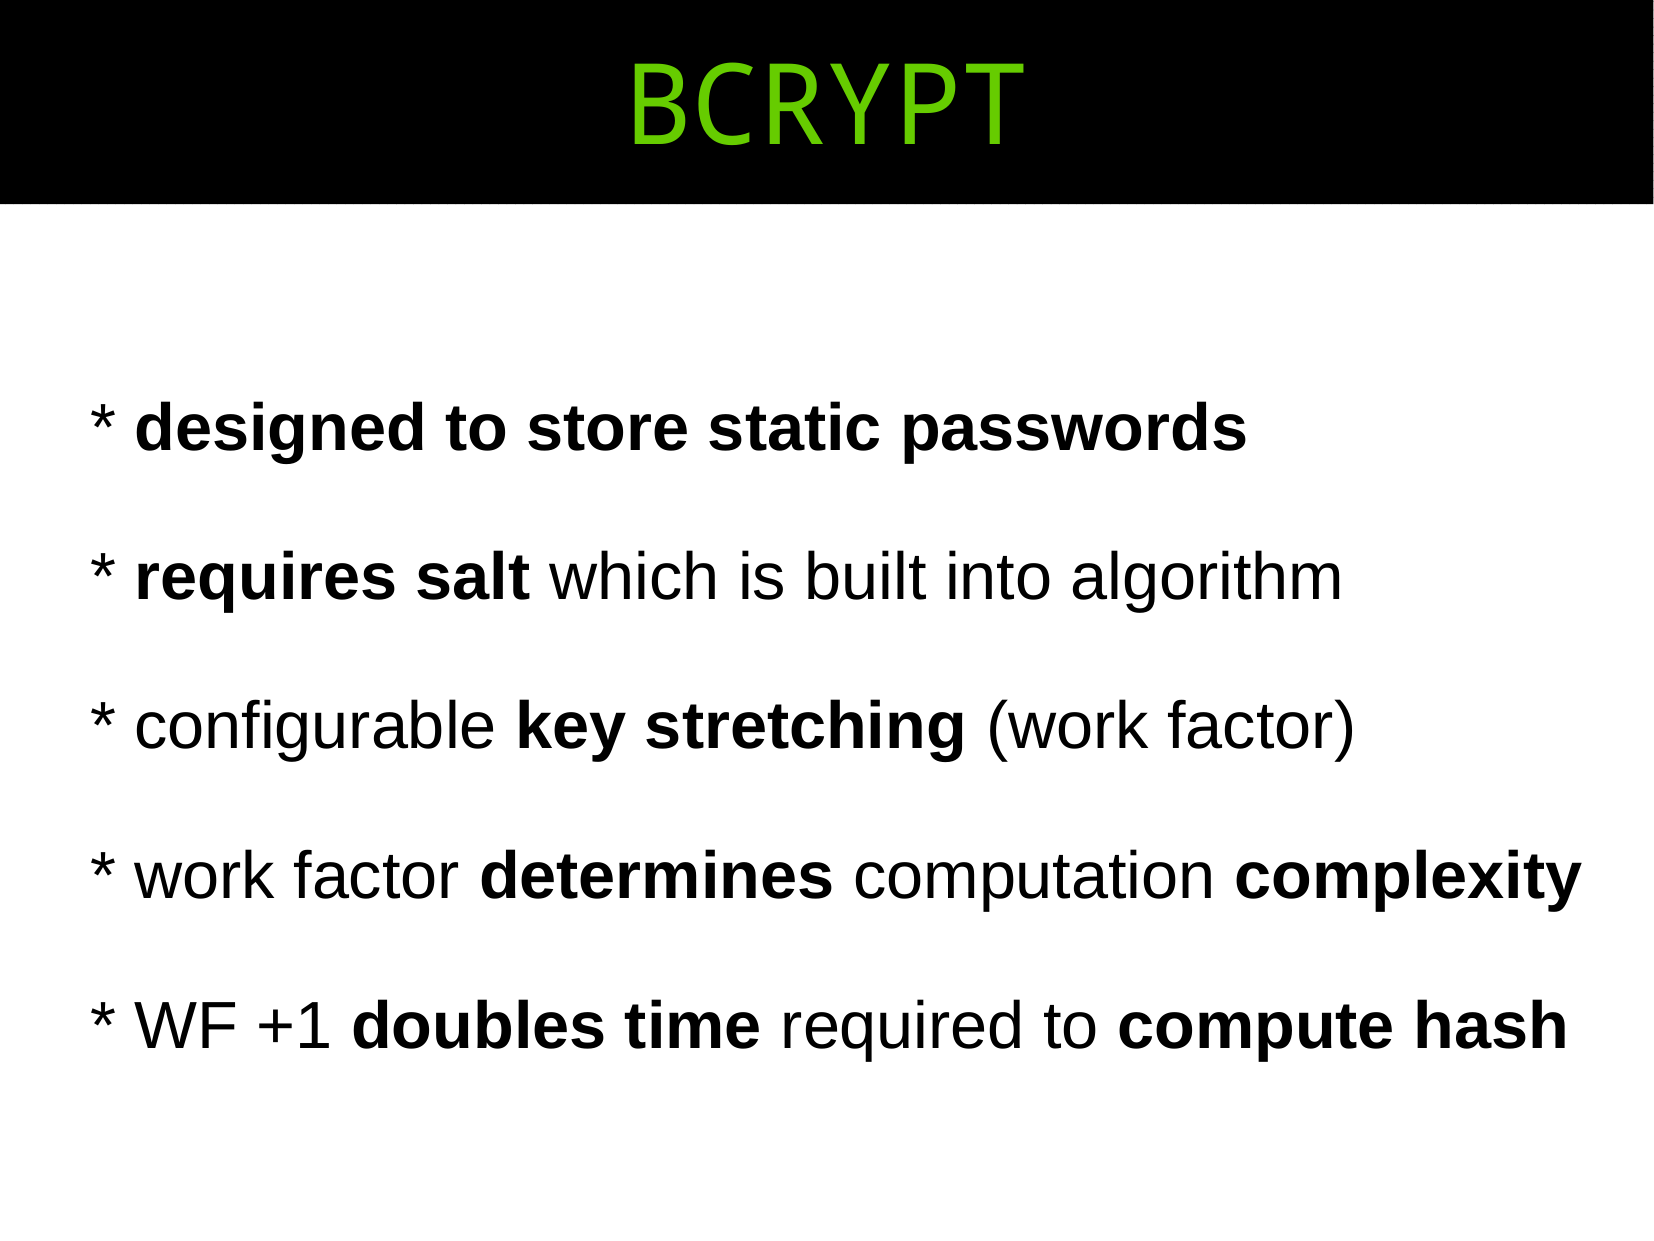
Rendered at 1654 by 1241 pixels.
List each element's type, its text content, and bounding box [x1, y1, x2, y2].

title BCRYPT [0, 0, 1654, 205]
subtitle * designed to store static passwords * requires salt which is built into algorithm * configurable key stretching (work factor) * work factor determines computation complexity * WF +1 doubles time required to compute hash [90, 305, 1621, 1146]
